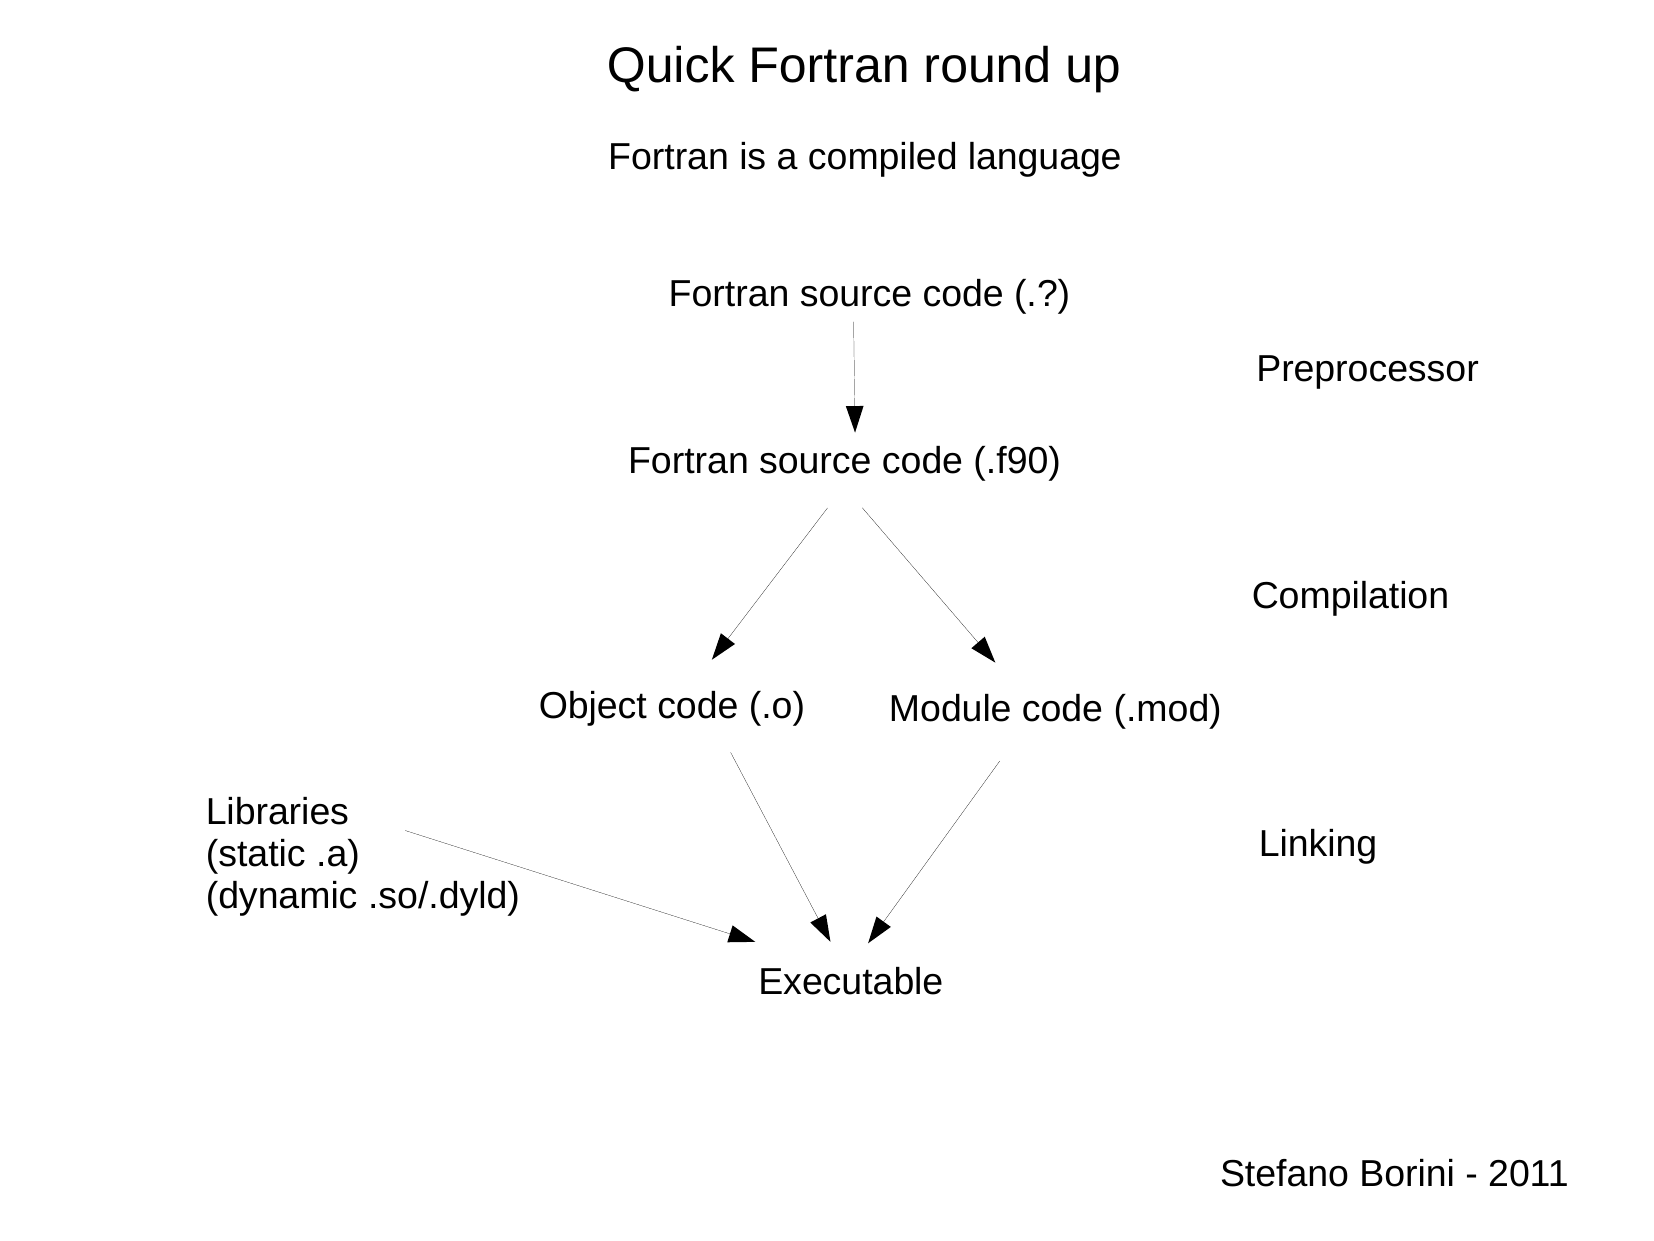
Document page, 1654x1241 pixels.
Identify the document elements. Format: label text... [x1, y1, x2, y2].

text_box Libraries (static .a) (dynamic .so/.dyld) [190, 782, 536, 924]
text_box Fortran is a compiled language [593, 128, 1138, 186]
text_box Object code (.o) [524, 677, 821, 734]
text_box Preprocessor [1241, 340, 1495, 397]
text_box Fortran source code (.f90) [613, 432, 1077, 490]
text_box Compilation [1237, 567, 1465, 624]
text_box Module code (.mod) [874, 679, 1238, 737]
text_box Fortran source code (.?) [653, 264, 1086, 322]
text_box Executable [743, 953, 959, 1011]
text_box Linking [1244, 814, 1393, 872]
